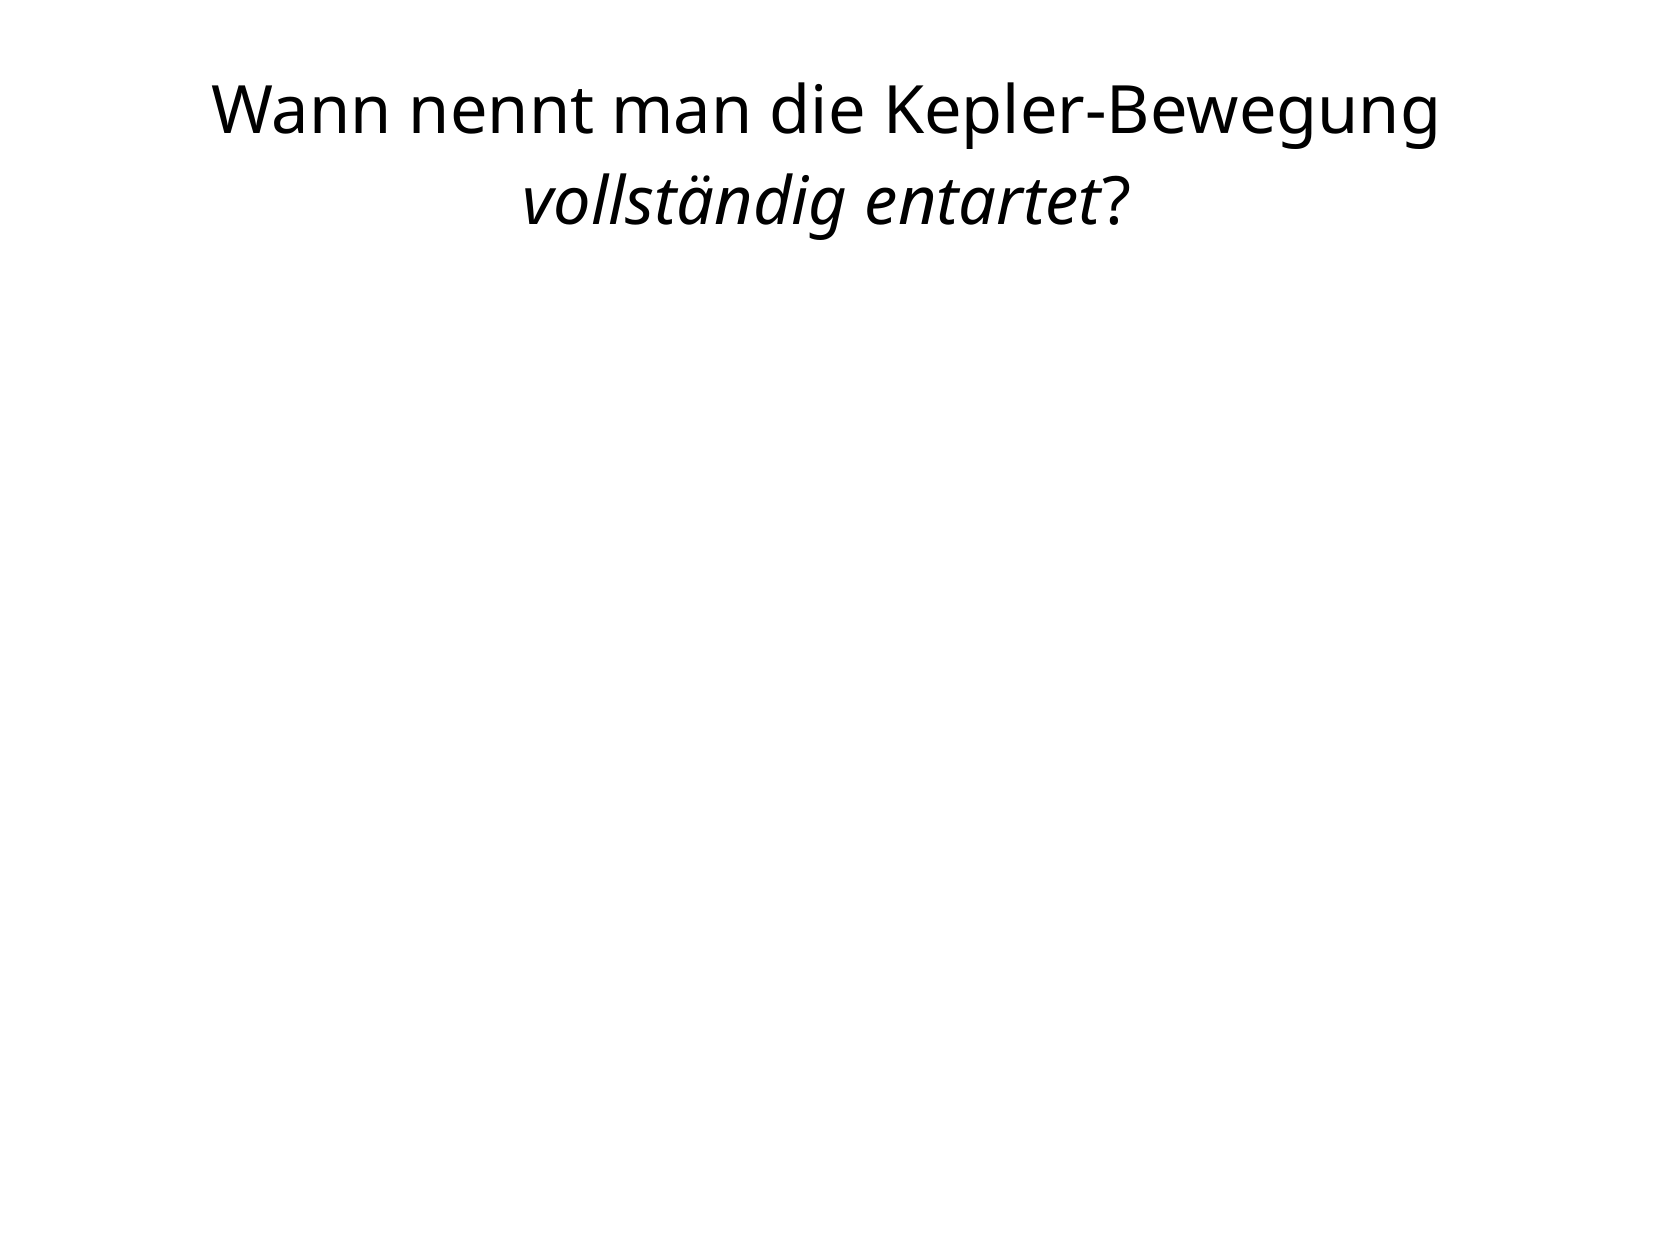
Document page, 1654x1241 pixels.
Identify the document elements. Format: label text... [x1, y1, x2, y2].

title Wann nennt man die Kepler-Bewegung vollständig entartet? [82, 49, 1571, 257]
